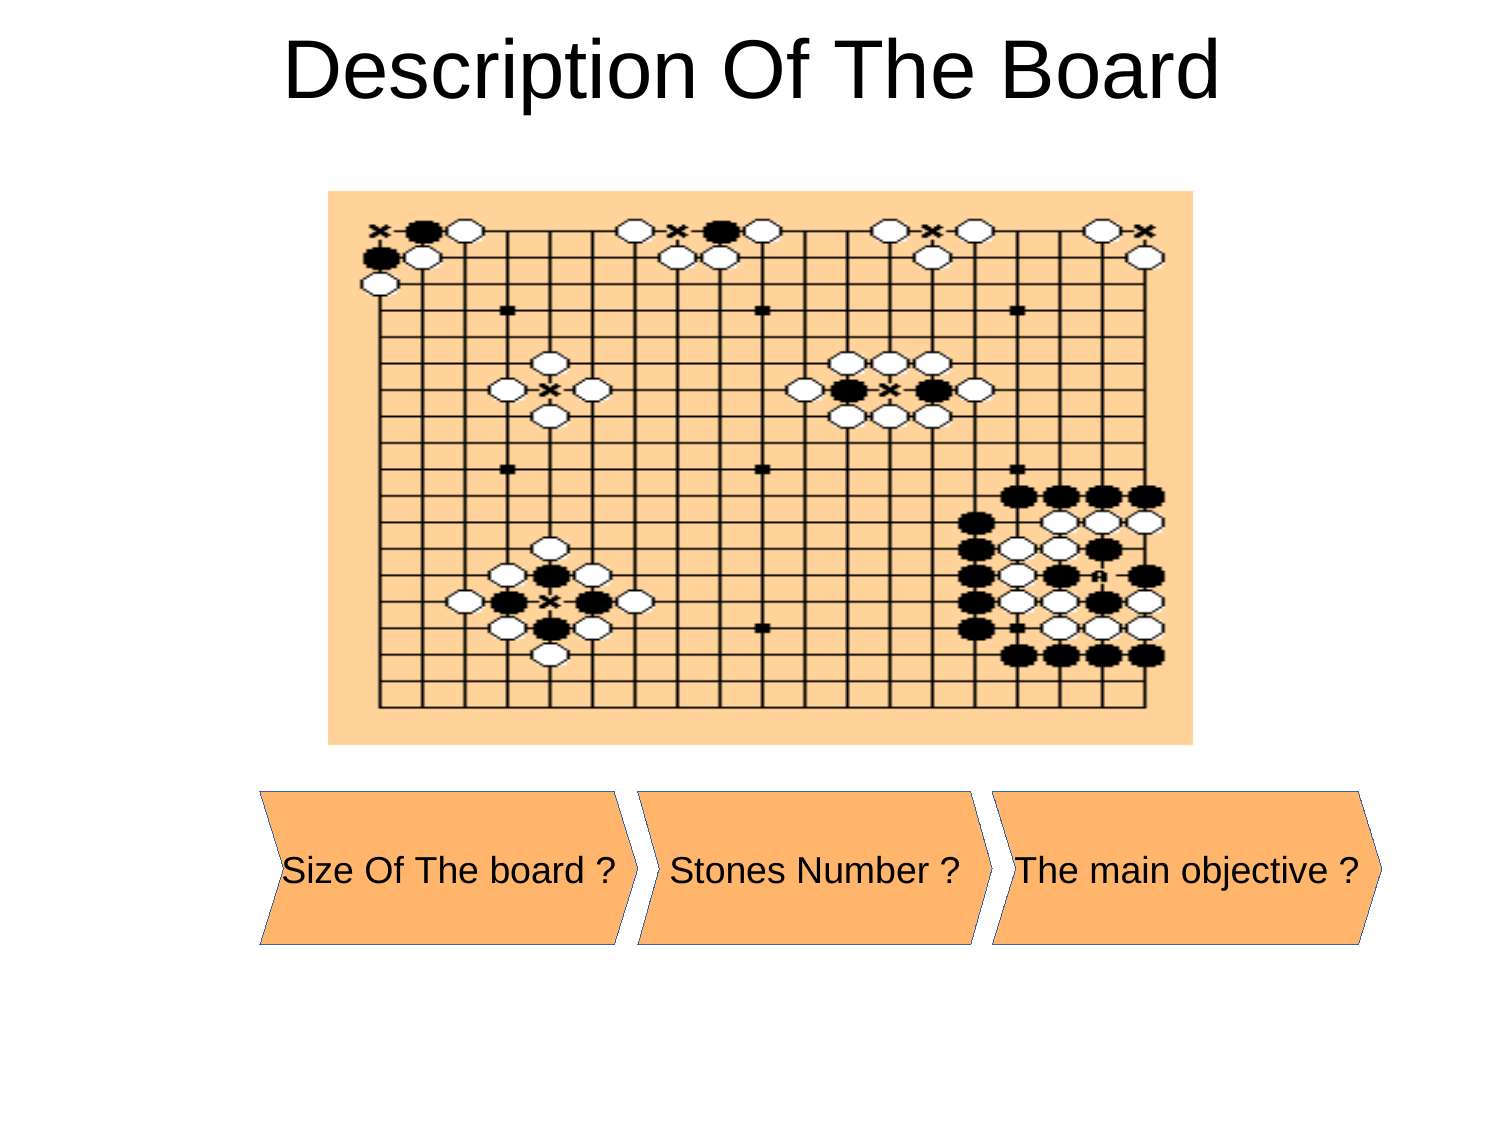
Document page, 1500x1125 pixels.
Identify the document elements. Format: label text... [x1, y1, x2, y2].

text_box The main objective ? [992, 791, 1382, 945]
picture [328, 210, 1193, 745]
text_box Size Of The board ? [259, 791, 638, 945]
text_box Description Of The Board [236, 23, 1264, 210]
text_box Stones Number ? [637, 791, 993, 945]
